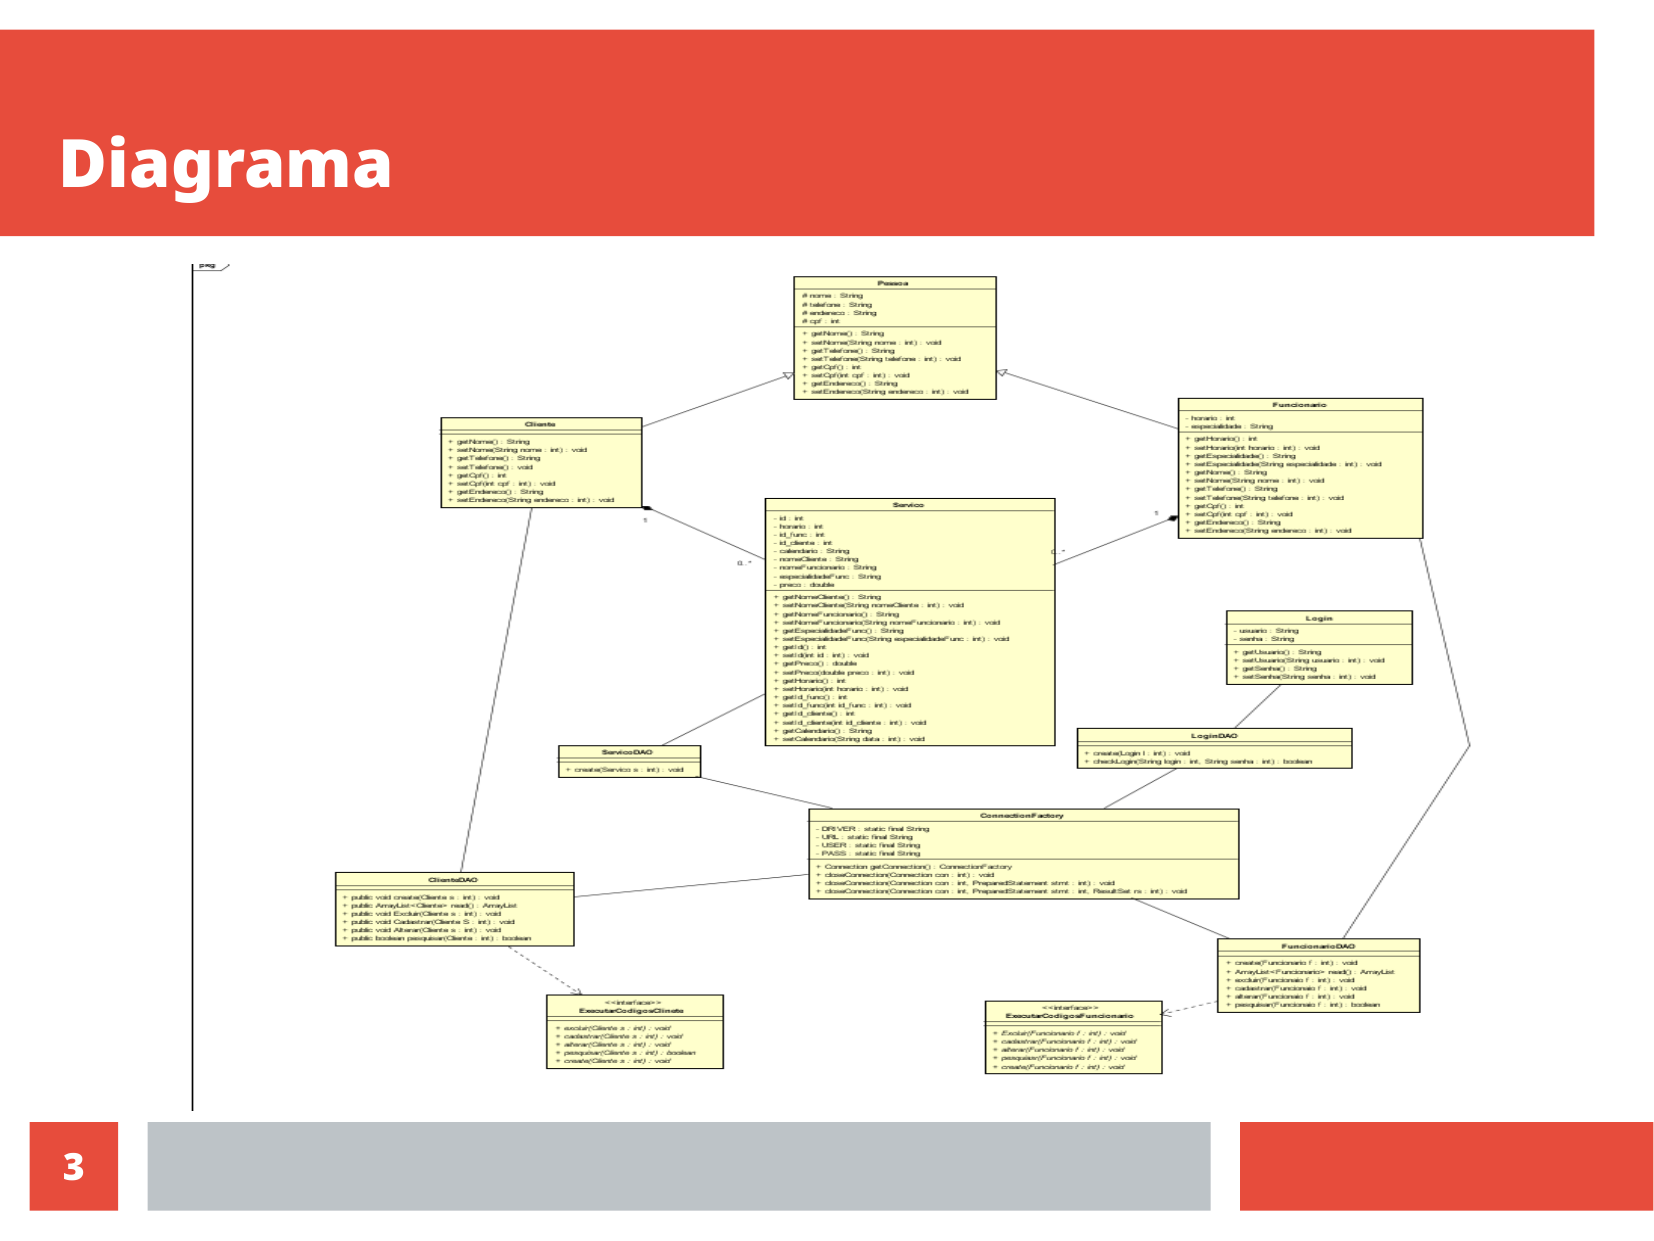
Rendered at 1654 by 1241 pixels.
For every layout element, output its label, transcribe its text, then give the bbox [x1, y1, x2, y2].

title Diagrama [59, 59, 1595, 207]
picture [189, 264, 1546, 1111]
